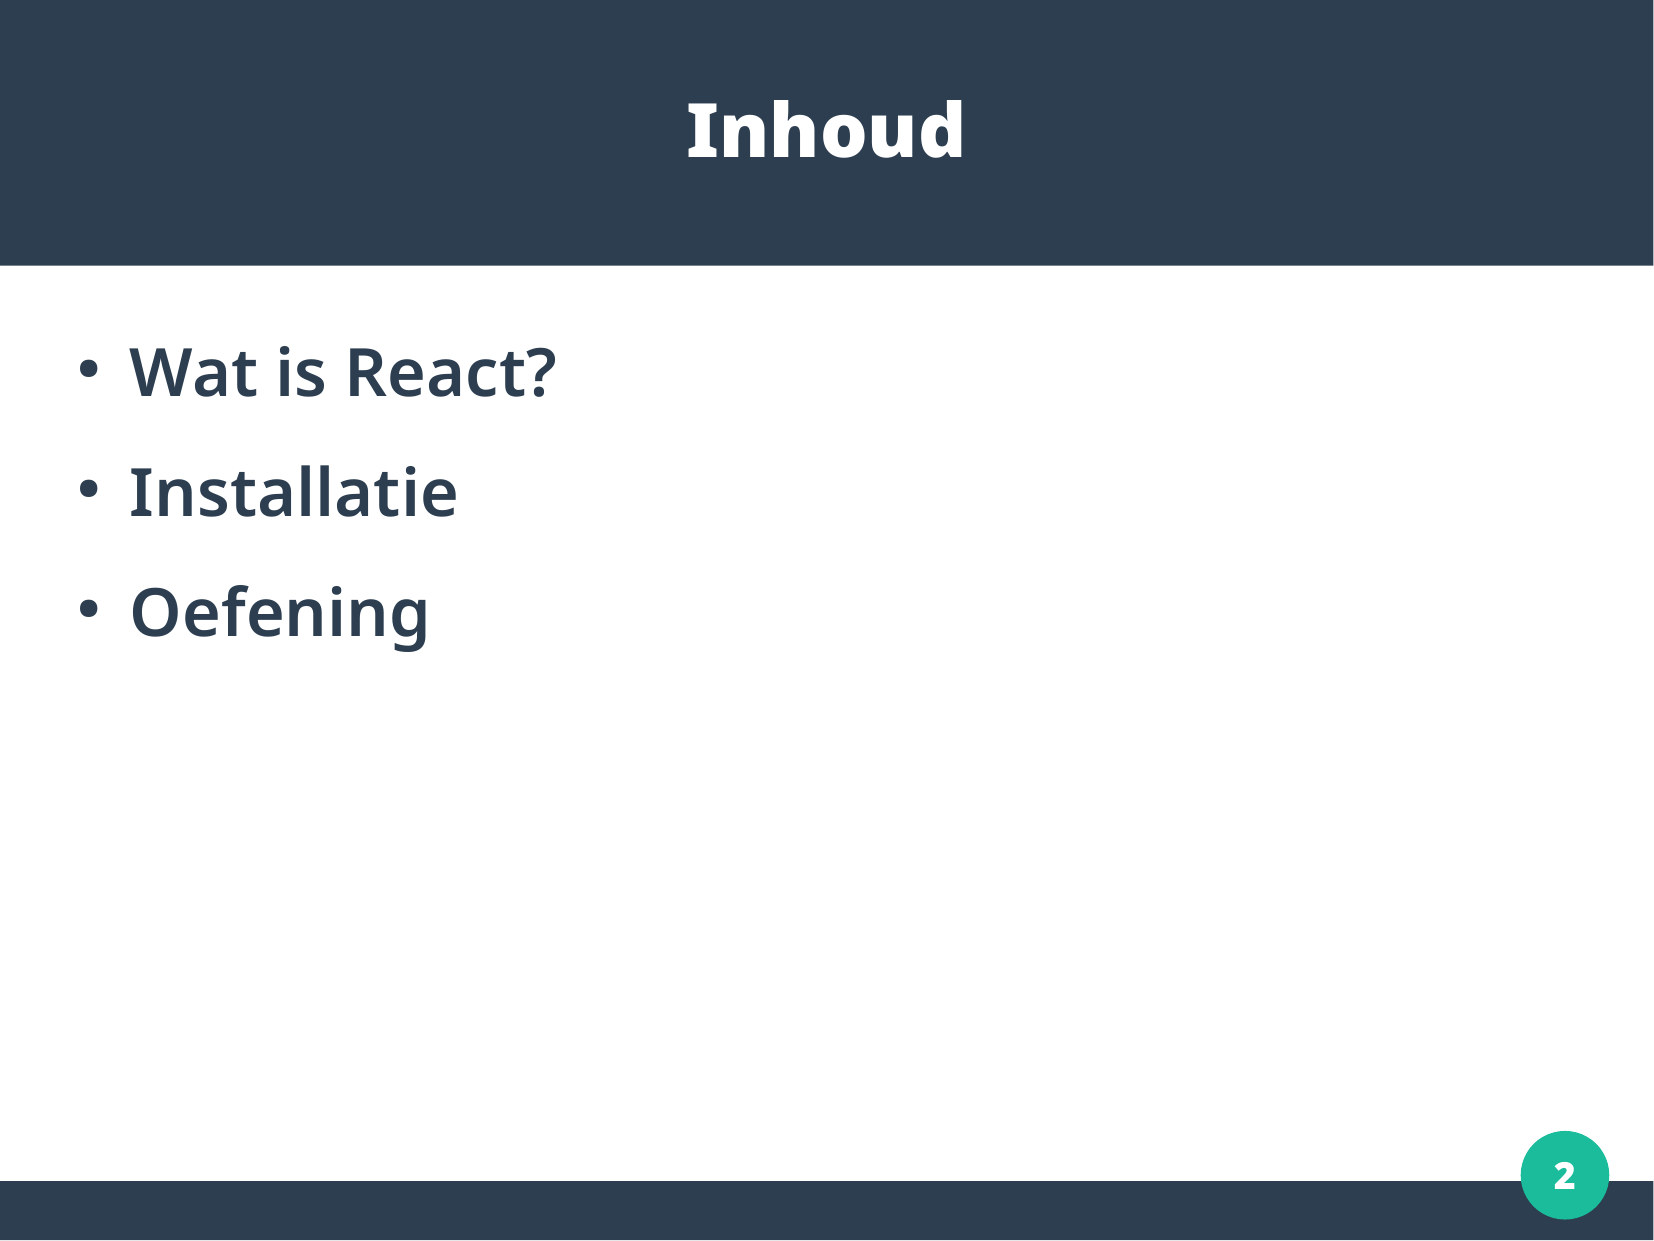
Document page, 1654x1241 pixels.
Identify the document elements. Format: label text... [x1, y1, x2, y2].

title Inhoud [59, 49, 1595, 207]
list Wat is React? Installatie Oefening [59, 324, 1595, 1152]
